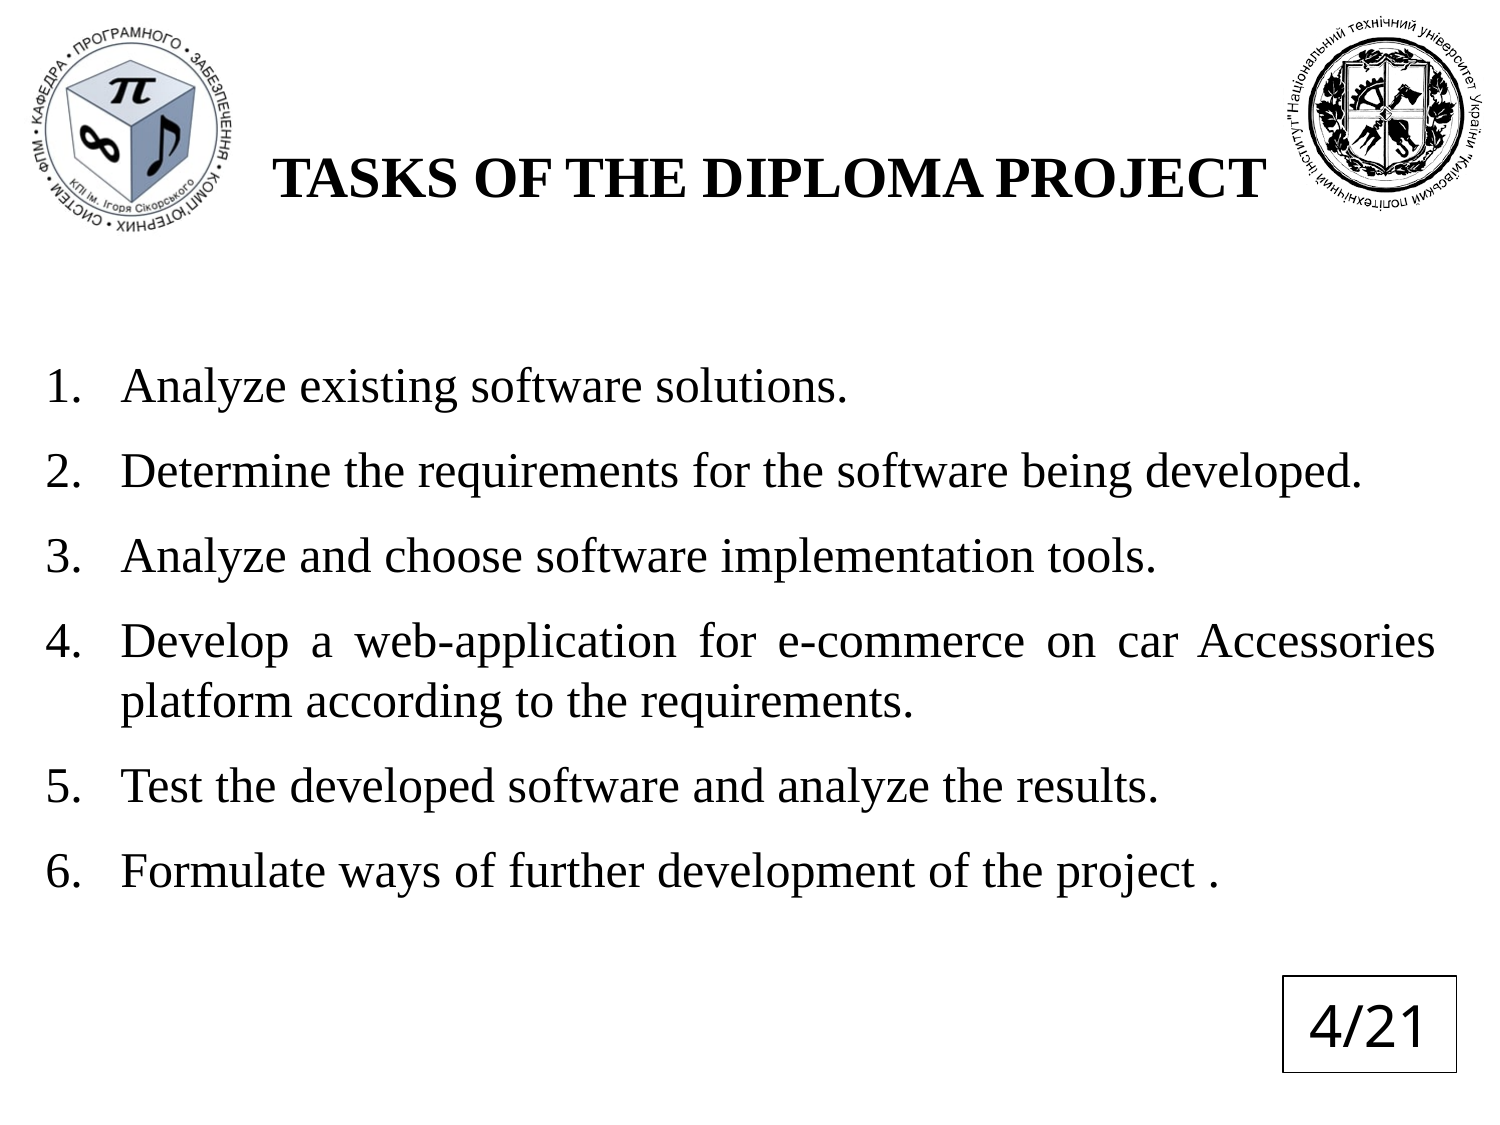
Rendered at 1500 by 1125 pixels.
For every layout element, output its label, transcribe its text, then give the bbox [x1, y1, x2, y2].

title TASKS OF THE DIPLOMA PROJECT [237, 54, 1302, 252]
text_box 4/21 [1283, 975, 1457, 1073]
picture [1283, 12, 1484, 213]
list Analyze existing software solutions. Determine the requirements for the software being developed. Analyze and choose software implementation tools. Develop a web-application for e-commerce on car Accessories platform according to the requirements. Test the developed software and analyze the results. Formulate ways of further development of the project . [30, 252, 1452, 1052]
picture [16, 12, 254, 251]
